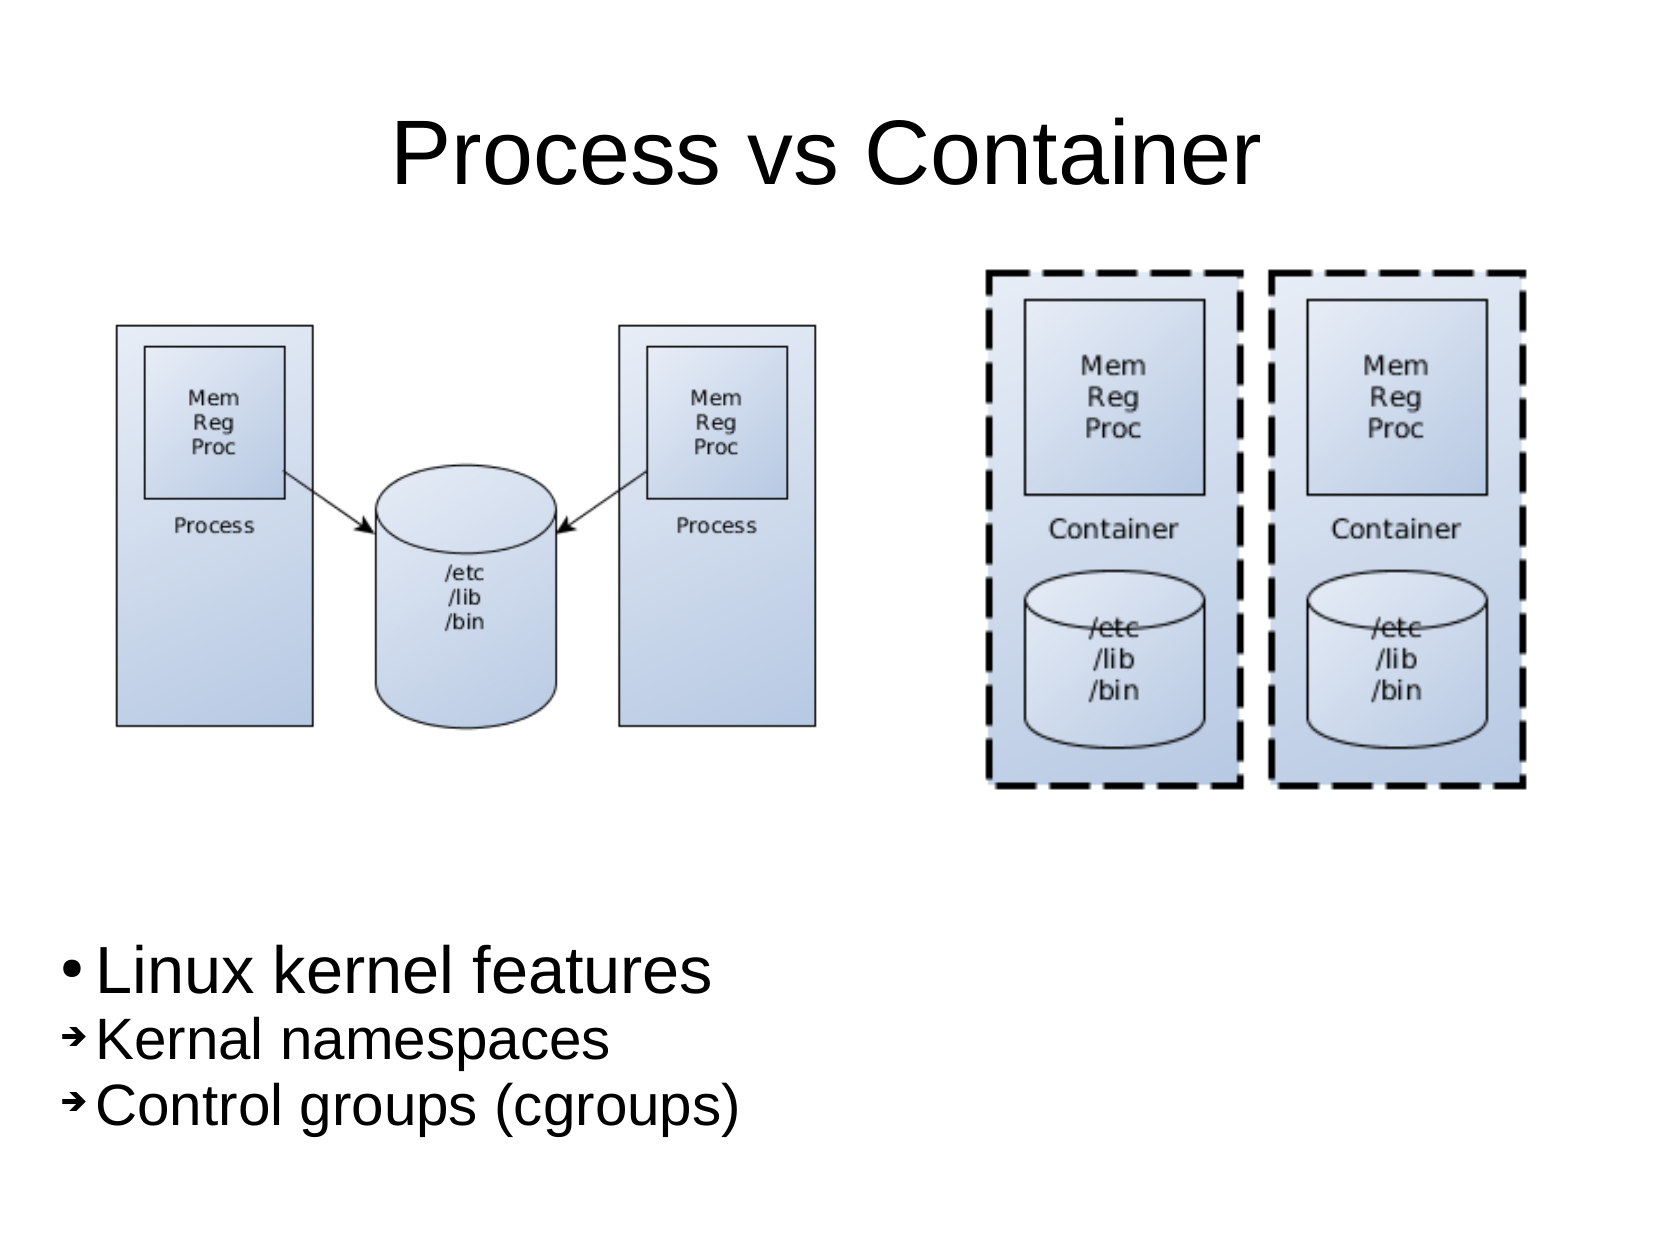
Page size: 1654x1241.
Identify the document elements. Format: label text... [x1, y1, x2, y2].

picture [955, 239, 1556, 819]
picture [90, 299, 841, 771]
subtitle Linux kernel features Kernal namespaces Control groups (cgroups) [60, 870, 1549, 1201]
title Process vs Container [82, 49, 1571, 257]
